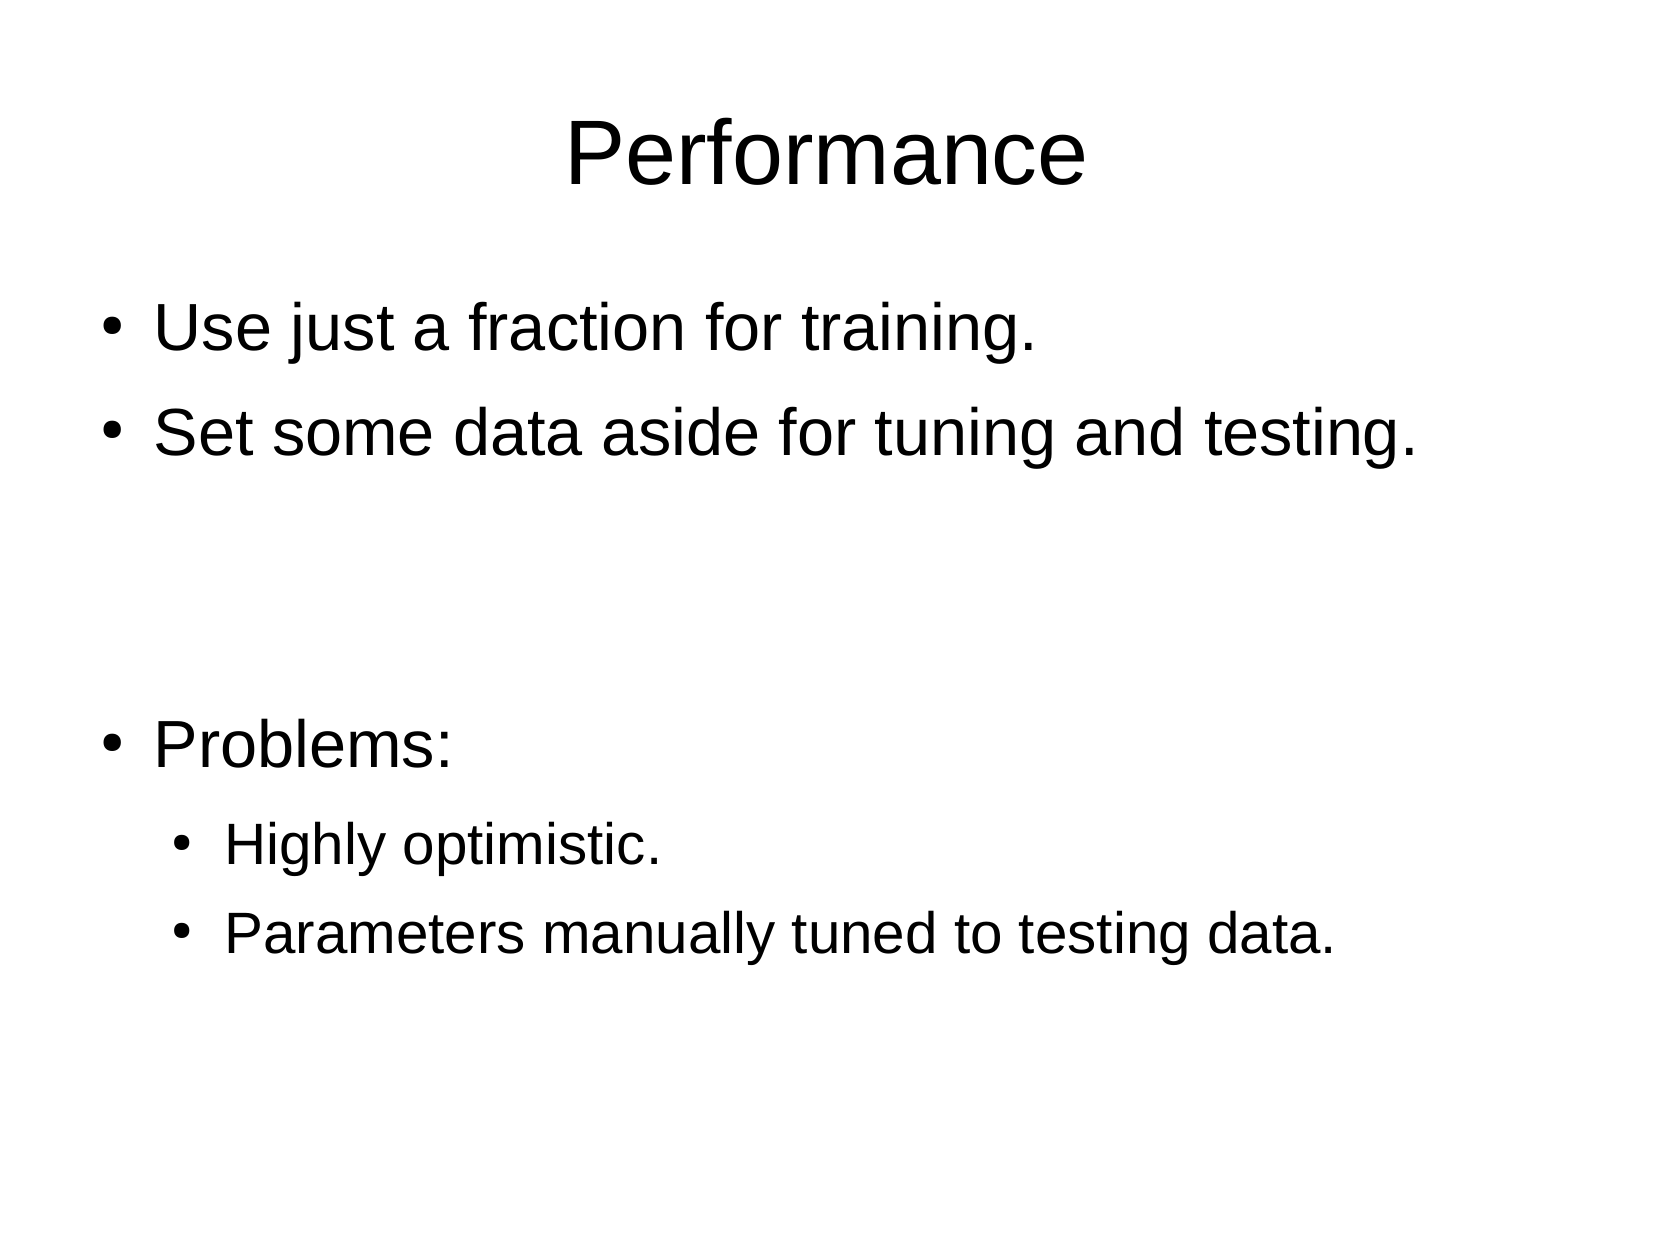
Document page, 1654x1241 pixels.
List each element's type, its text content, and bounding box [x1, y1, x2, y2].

title Performance [82, 56, 1571, 250]
list Use just a fraction for training. Set some data aside for tuning and testing. Problems: Highly optimistic. Parameters manually tuned to testing data. [82, 290, 1571, 1094]
